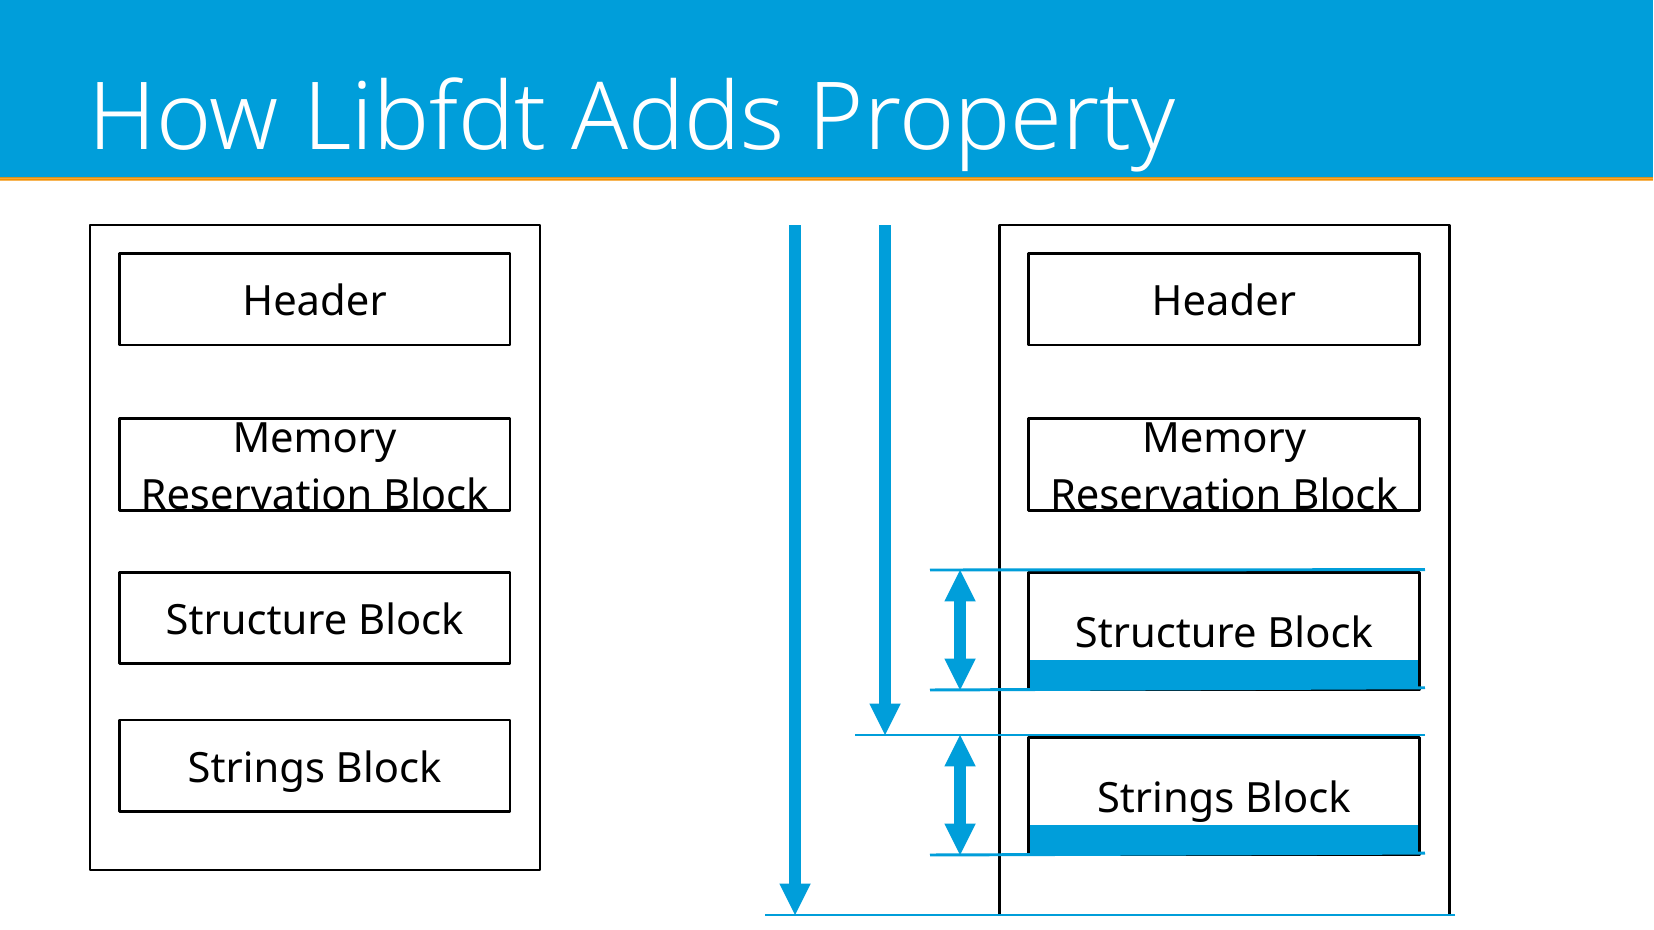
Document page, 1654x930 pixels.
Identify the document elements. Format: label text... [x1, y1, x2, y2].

text_box Memory Reservation Block [119, 418, 511, 511]
text_box Strings Block [119, 720, 511, 812]
text_box Strings Block [1028, 737, 1420, 853]
text_box [90, 225, 541, 871]
text_box Header [1028, 253, 1420, 345]
text_box Header [119, 253, 511, 345]
text_box Structure Block [1028, 572, 1420, 688]
text_box Memory Reservation Block [1028, 418, 1420, 511]
text_box Structure Block [119, 572, 511, 664]
title How Libfdt Adds Property [88, 14, 1565, 178]
